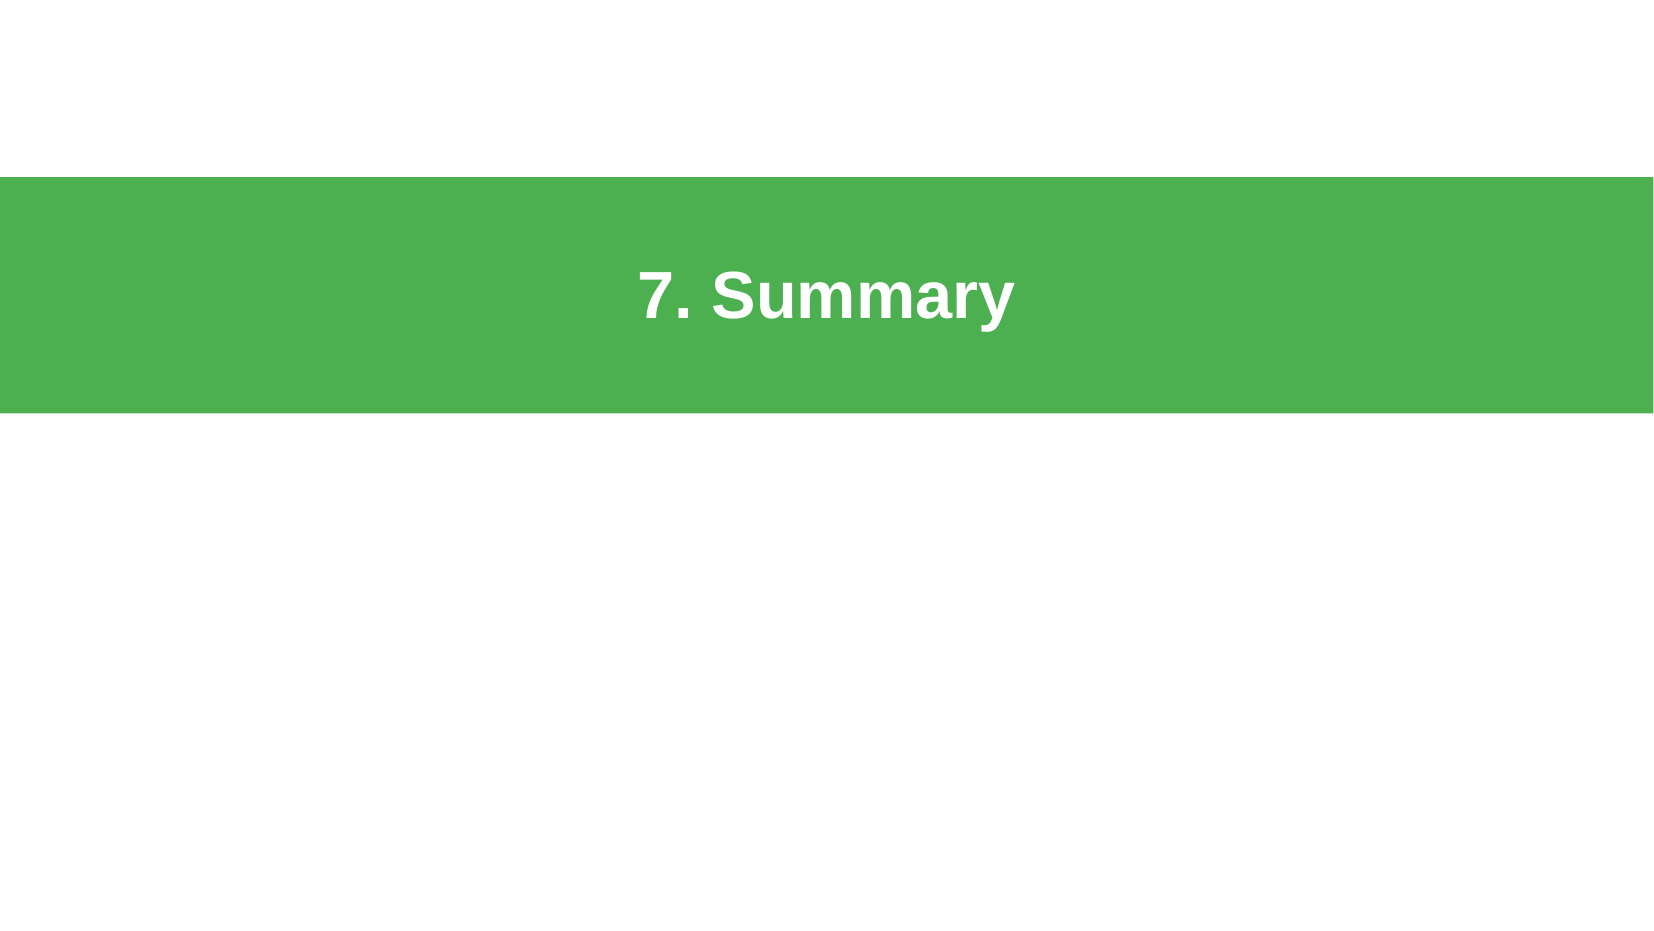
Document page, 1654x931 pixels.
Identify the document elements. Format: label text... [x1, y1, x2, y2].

title 7. Summary [0, 177, 1654, 414]
